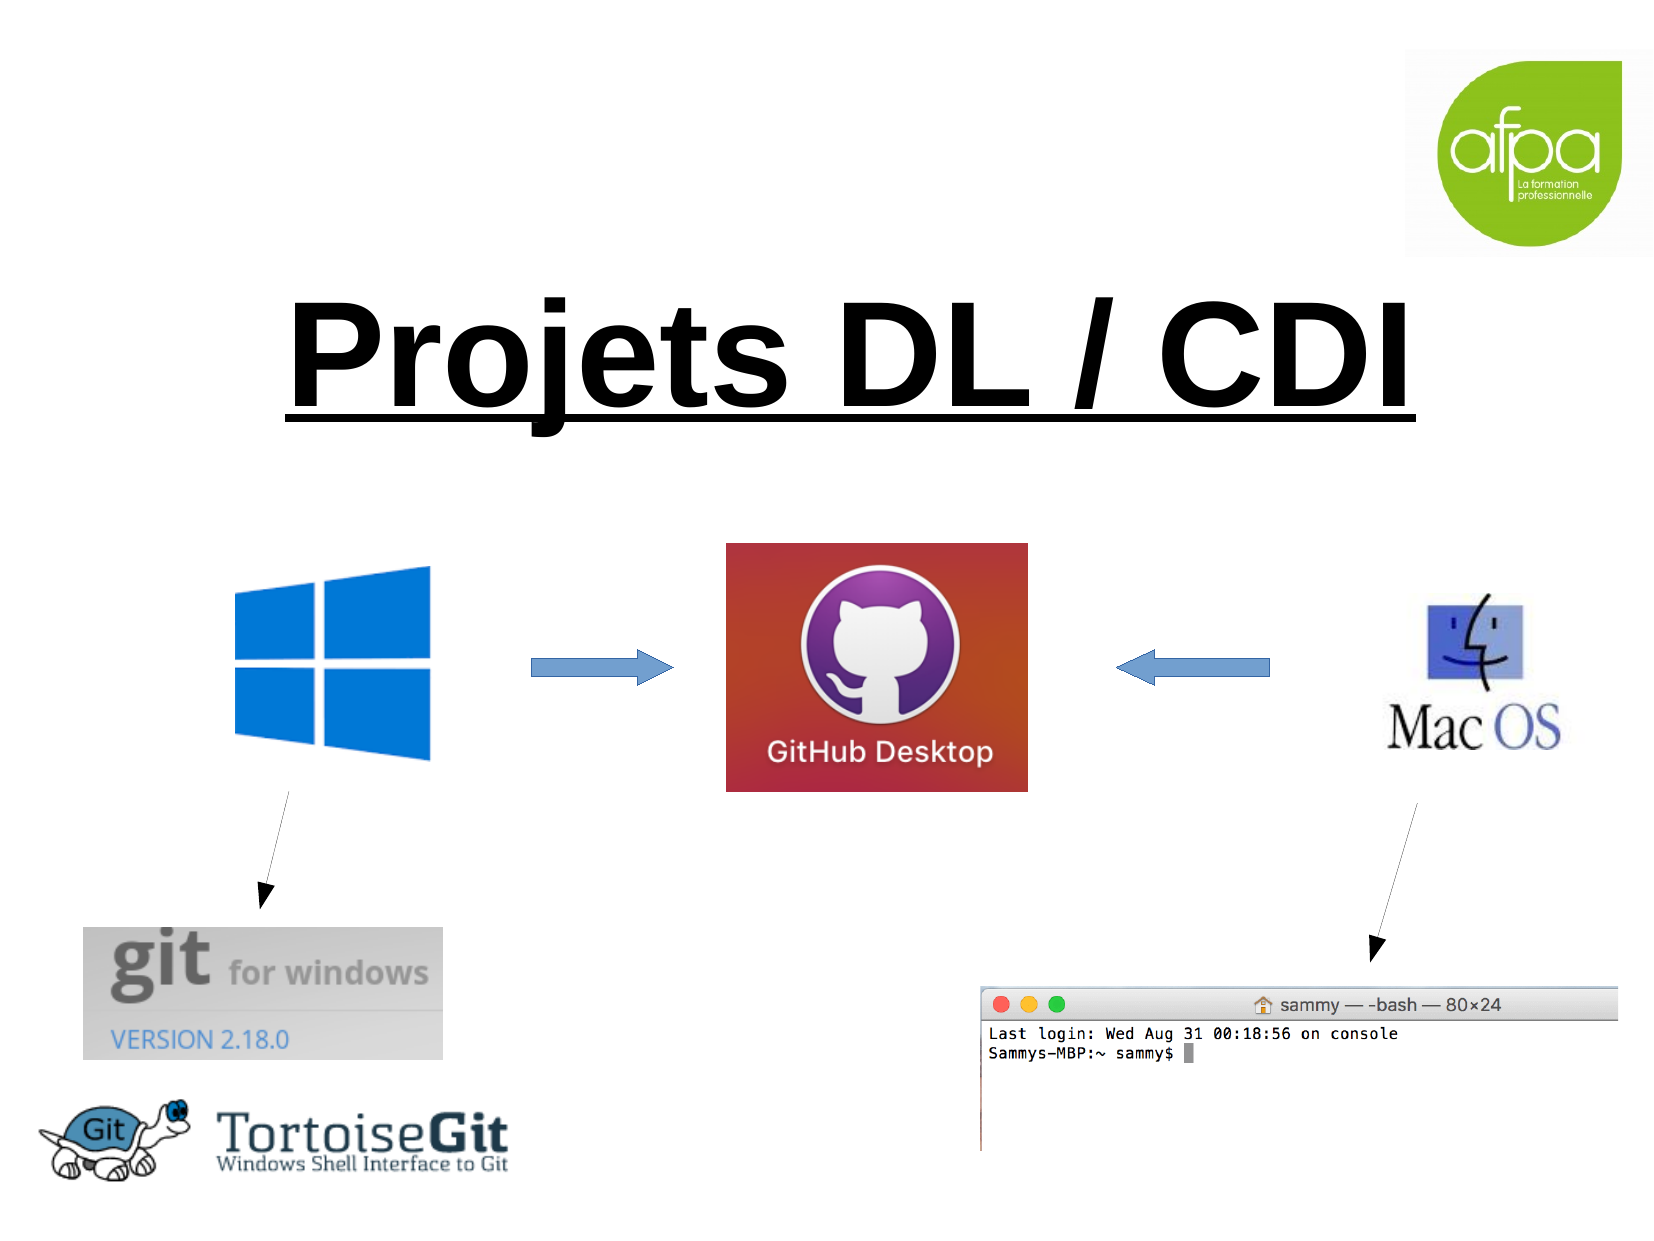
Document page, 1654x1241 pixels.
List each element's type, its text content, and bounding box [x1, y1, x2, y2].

picture [980, 986, 1619, 1151]
picture [83, 927, 443, 1060]
picture [1358, 593, 1595, 751]
picture [1405, 49, 1654, 257]
picture [28, 1087, 530, 1199]
picture [235, 566, 432, 762]
text_box [1116, 649, 1270, 686]
picture [726, 543, 1028, 792]
list Projets DL / CDI [70, 124, 1559, 585]
text_box [531, 649, 674, 686]
